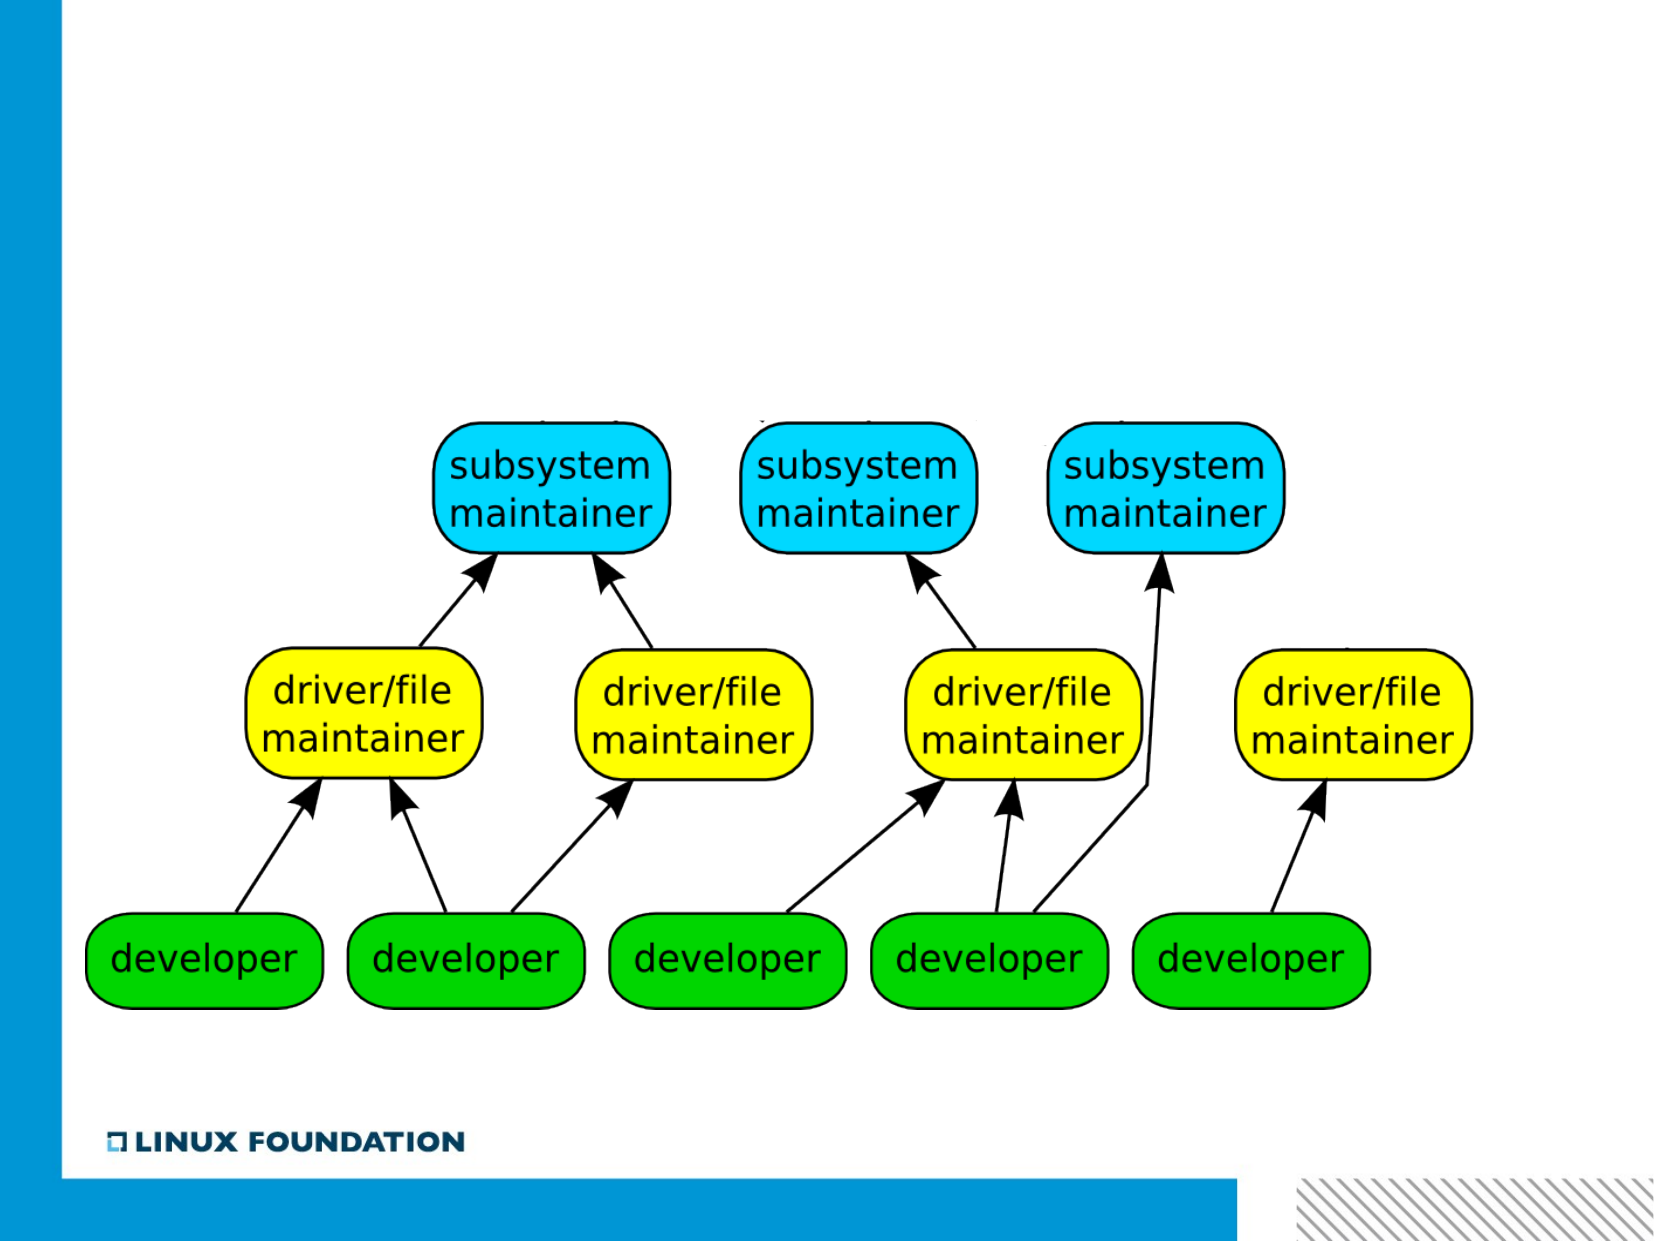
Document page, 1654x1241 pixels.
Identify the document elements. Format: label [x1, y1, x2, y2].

picture [62, 0, 1654, 1241]
text_box [187, 24, 1642, 1037]
